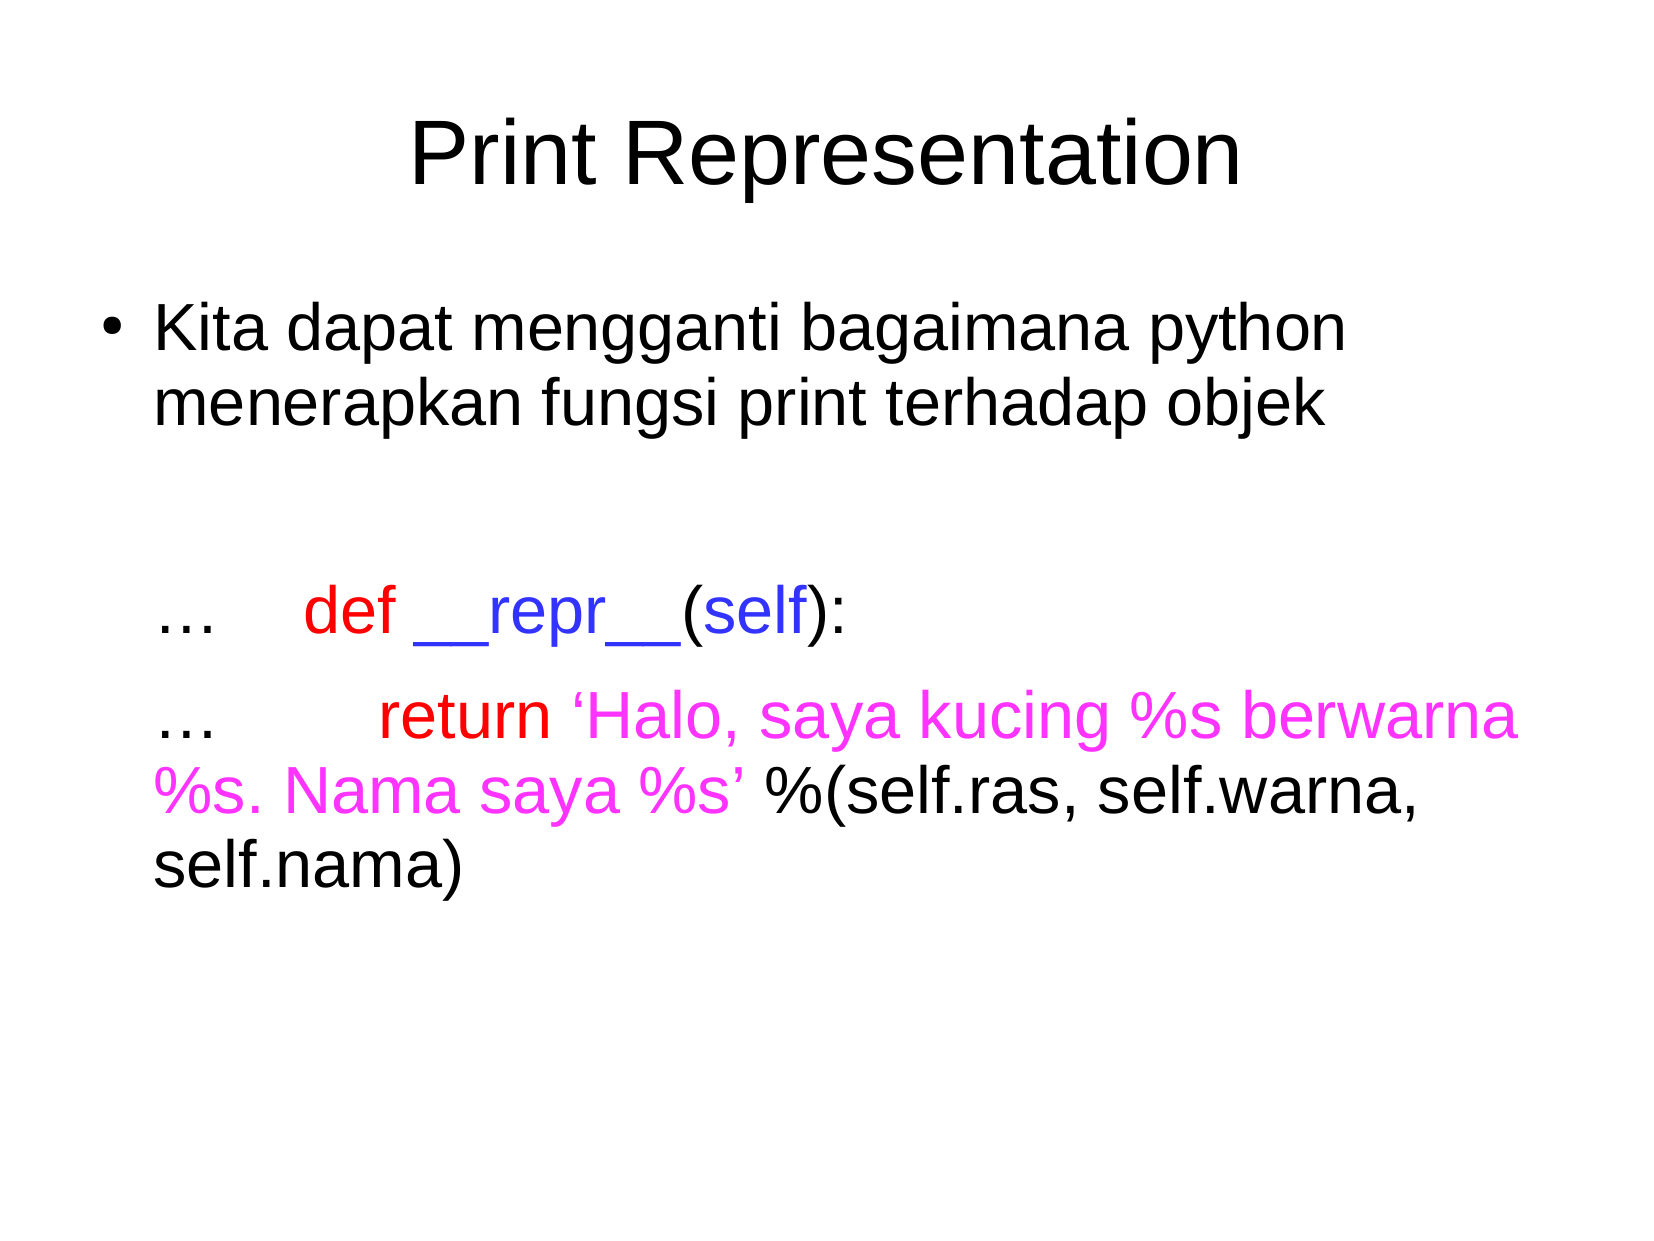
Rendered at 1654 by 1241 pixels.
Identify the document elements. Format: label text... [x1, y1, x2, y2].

list Kita dapat mengganti bagaimana python menerapkan fungsi print terhadap objek … def __repr__(self): … return ‘Halo, saya kucing %s berwarna %s. Nama saya %s’ %(self.ras, self.warna, self.nama) [82, 290, 1571, 1010]
title Print Representation [82, 49, 1571, 257]
